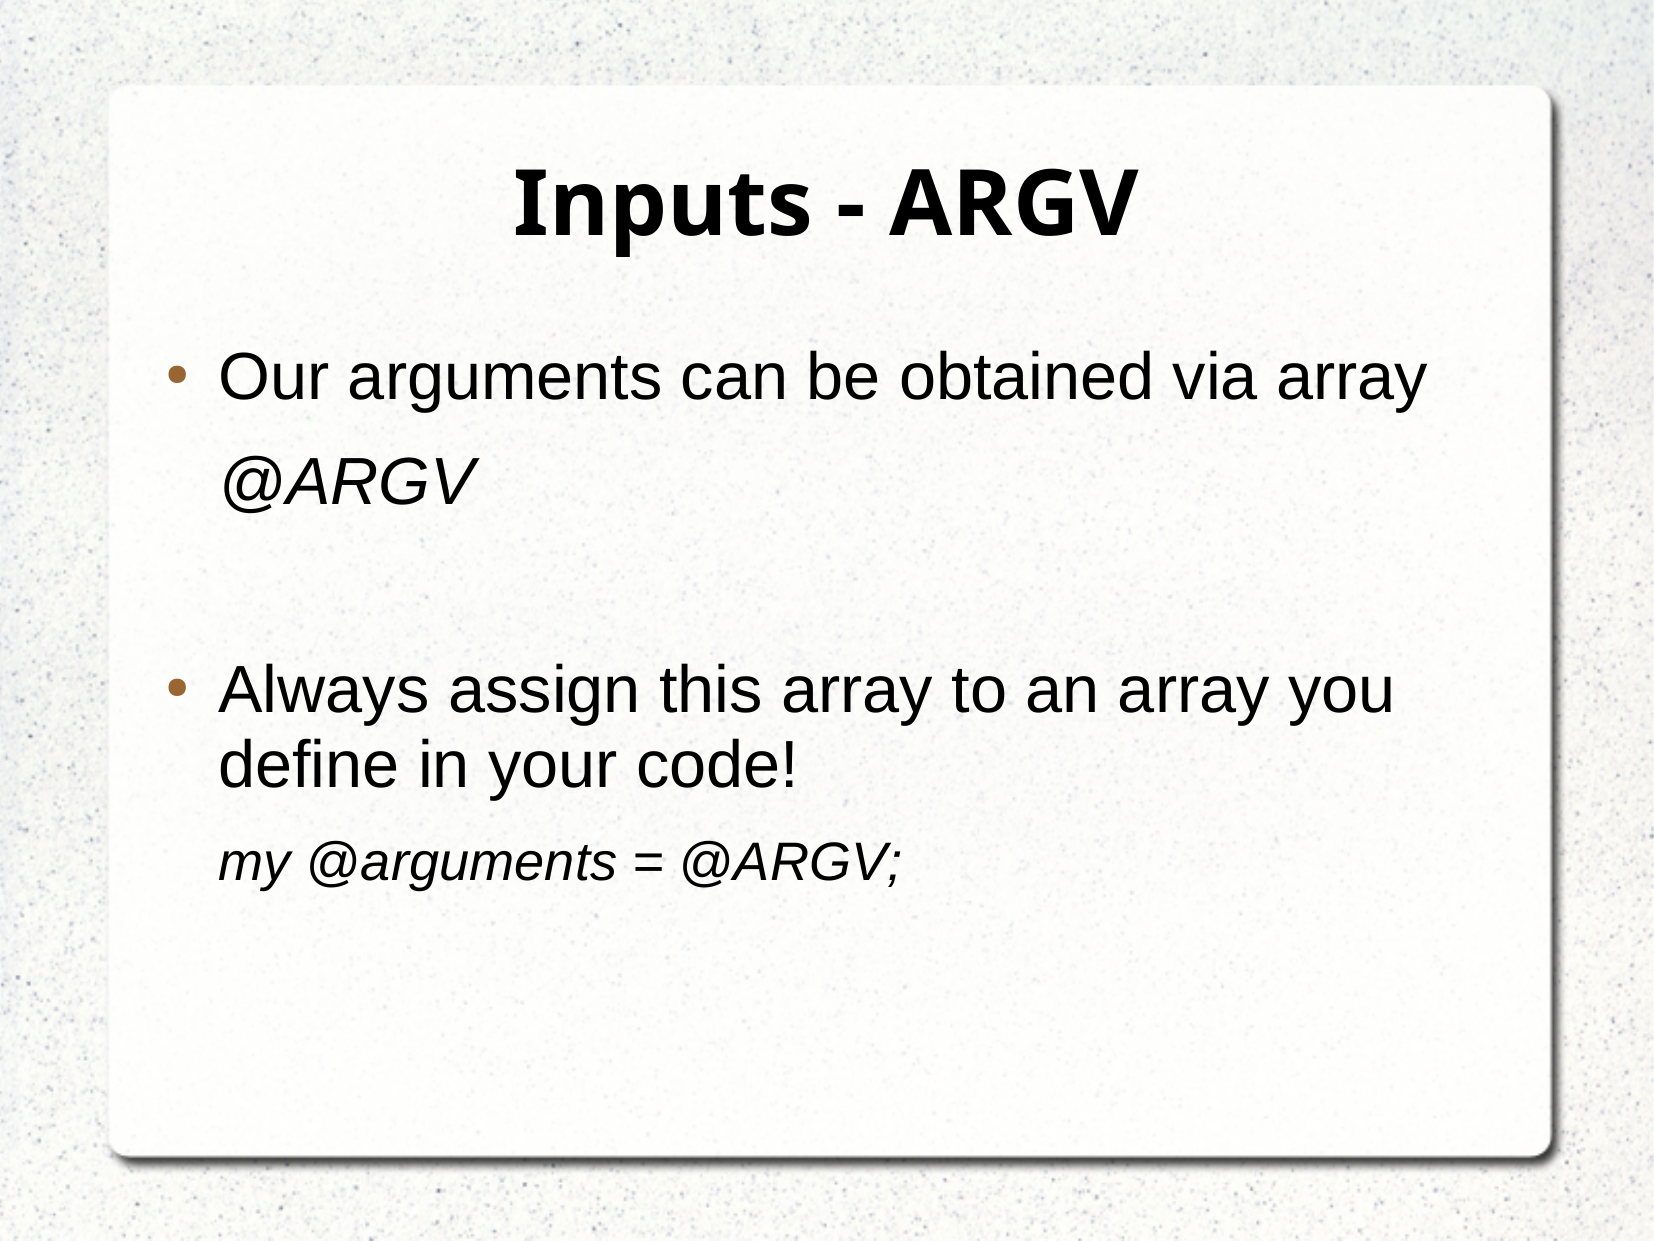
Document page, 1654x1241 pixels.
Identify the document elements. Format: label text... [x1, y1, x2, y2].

list Our arguments can be obtained via array @ARGV Always assign this array to an array you define in your code! my @arguments = @ARGV; [147, 339, 1506, 975]
picture [0, 0, 1654, 1241]
title Inputs - ARGV [118, 96, 1536, 304]
